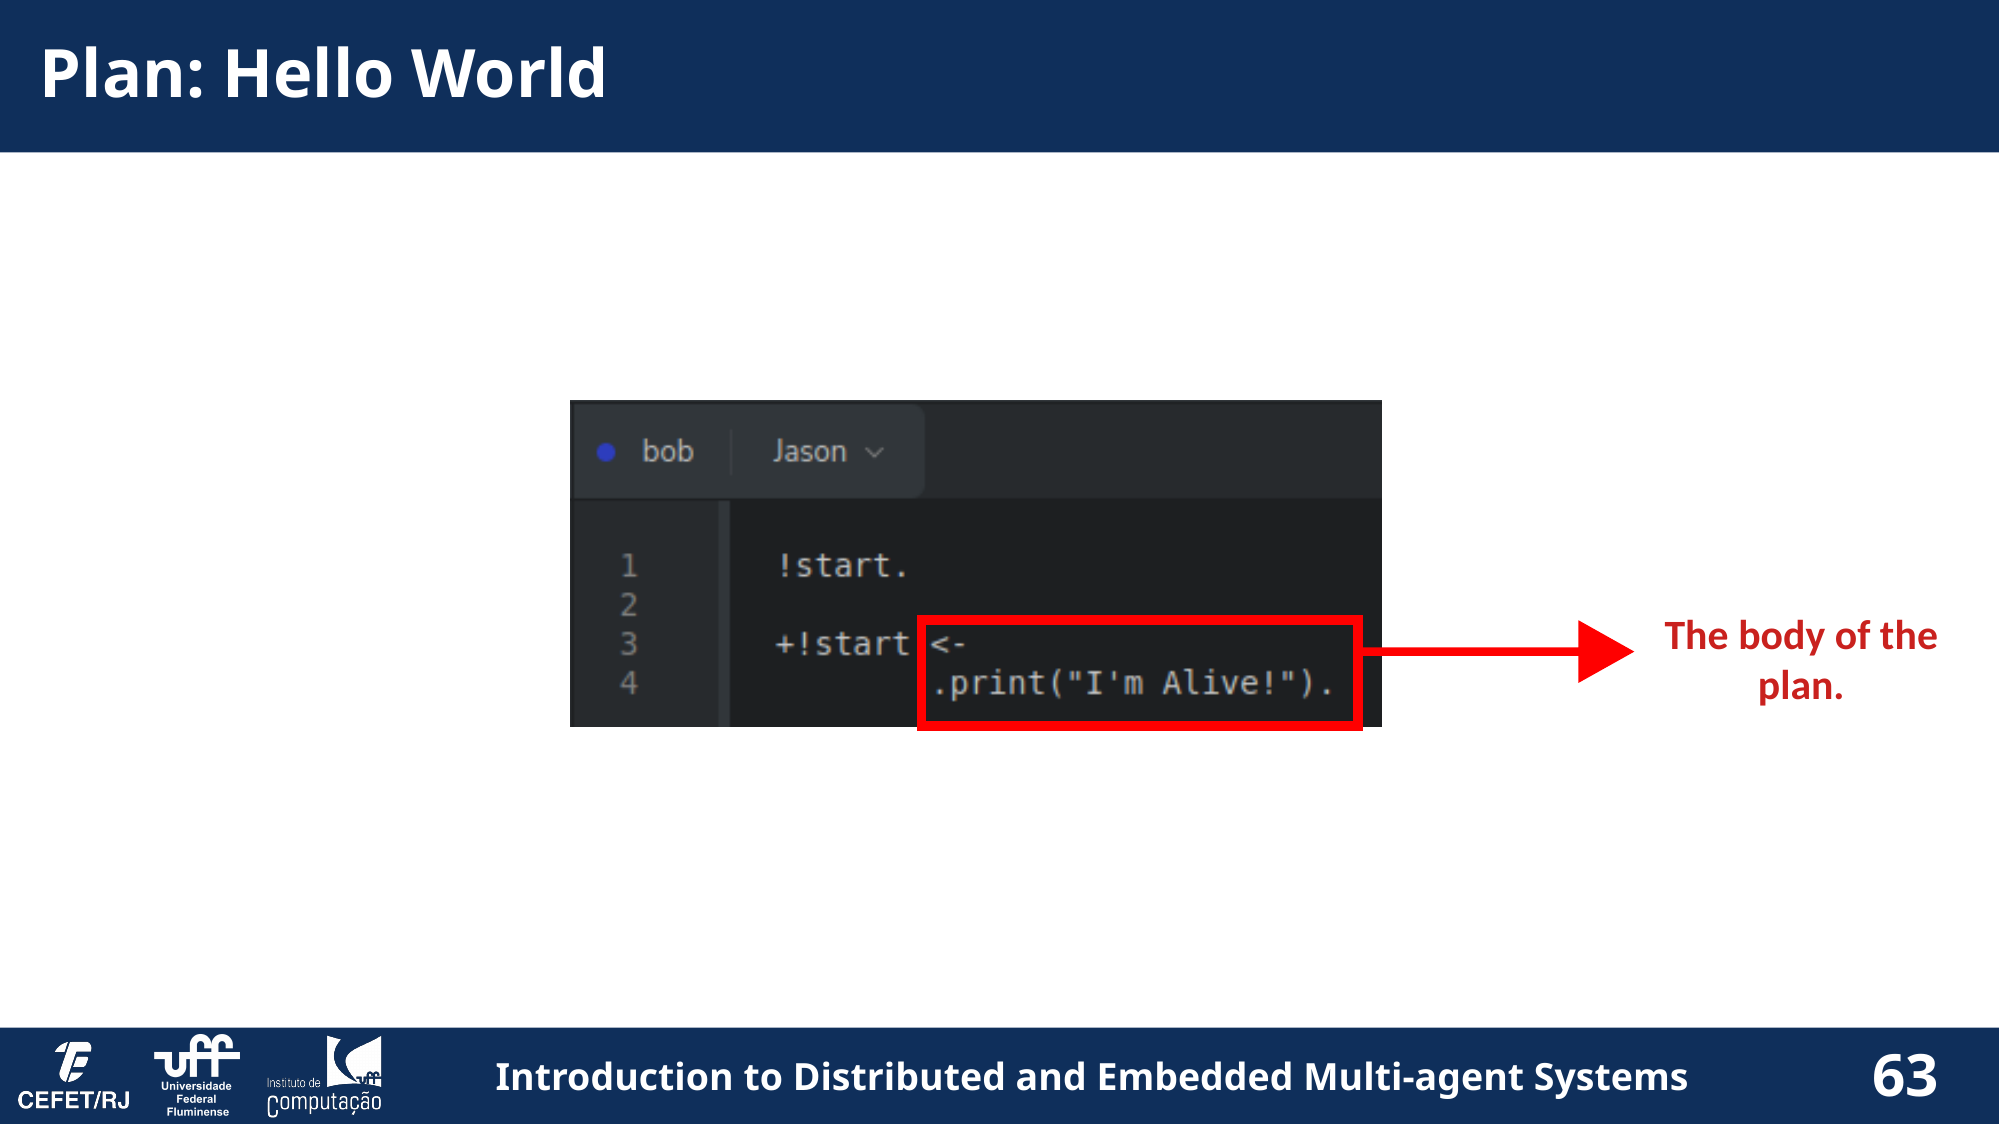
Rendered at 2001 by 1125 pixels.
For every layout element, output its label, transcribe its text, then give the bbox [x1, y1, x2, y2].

picture [265, 1033, 383, 1118]
picture [1363, 656, 1382, 727]
picture [153, 1033, 241, 1121]
text_box The body of the plan. [1642, 600, 1961, 716]
text_box Plan: Hello World [25, 23, 1999, 119]
picture [18, 1021, 129, 1125]
text_box [1357, 620, 1635, 683]
picture [926, 625, 1353, 721]
picture [570, 400, 1382, 727]
